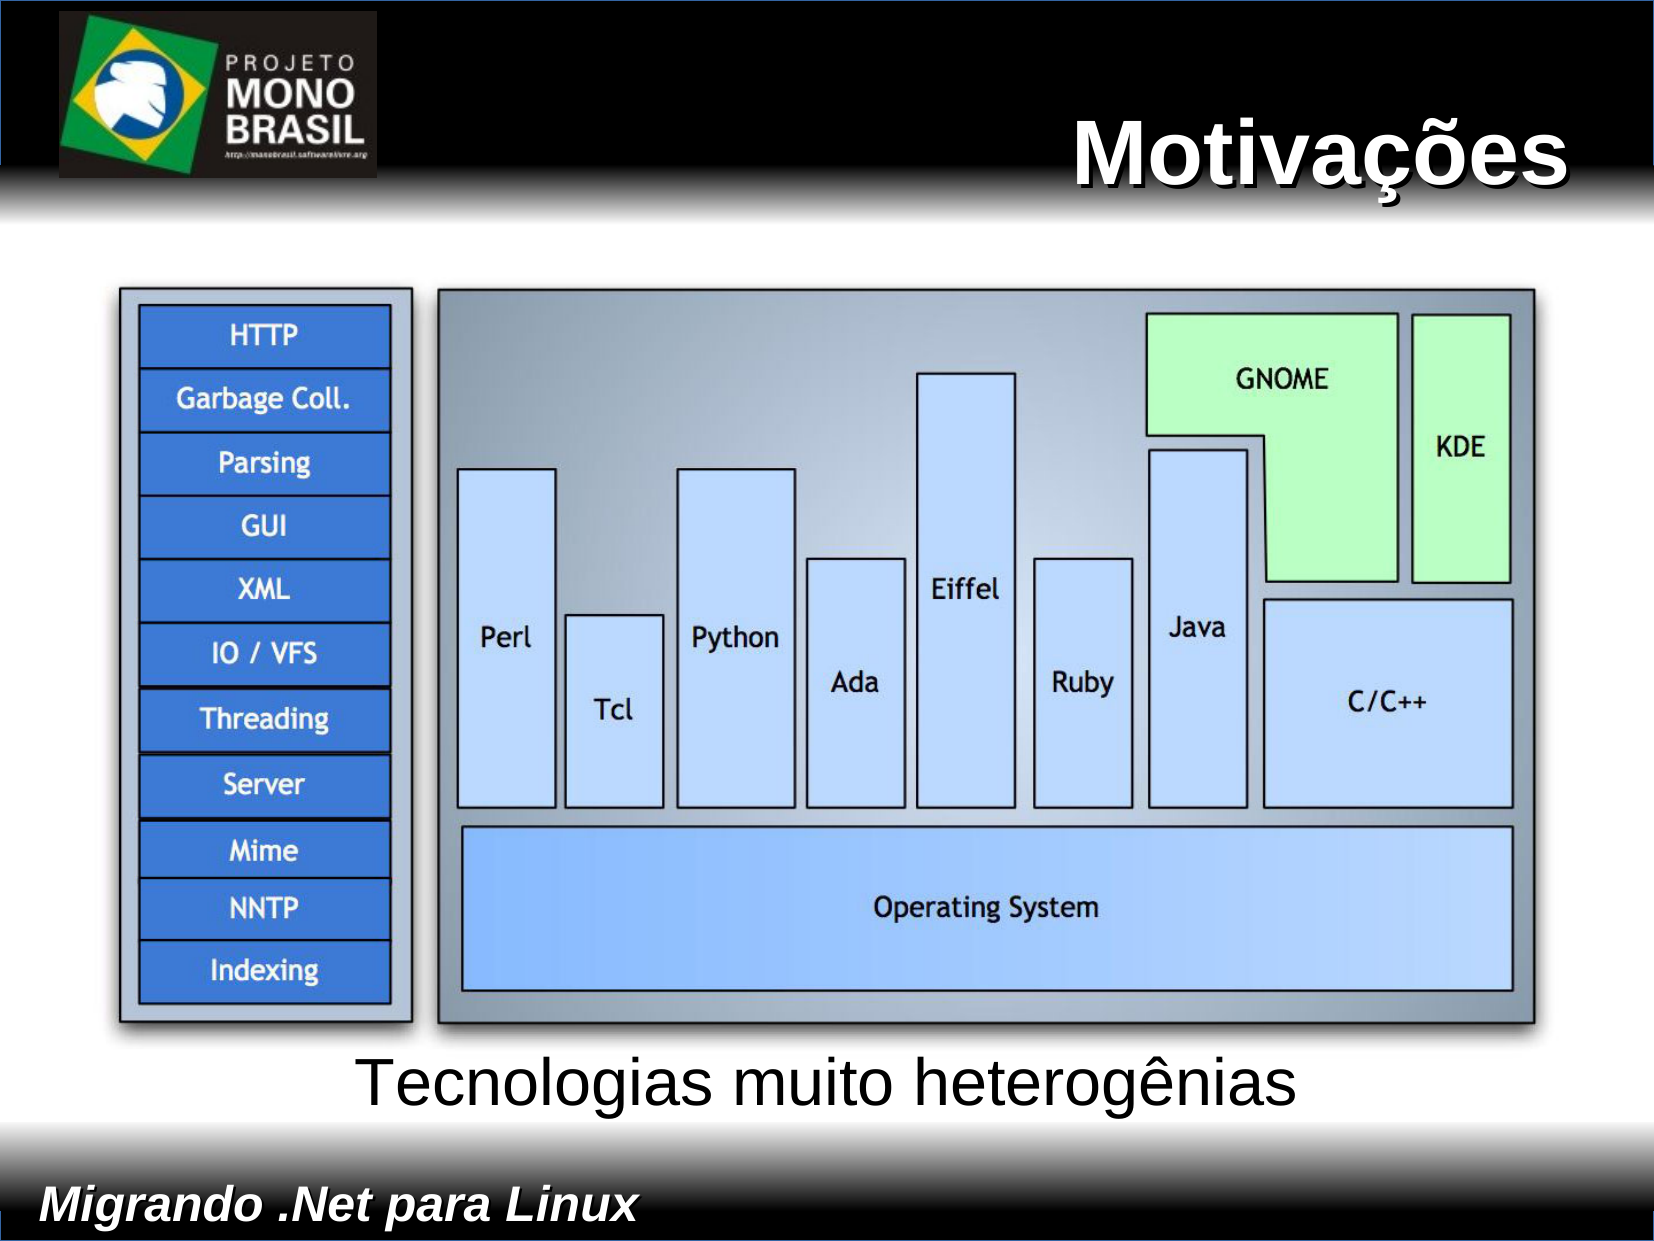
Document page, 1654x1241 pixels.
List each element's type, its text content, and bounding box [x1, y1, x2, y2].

subtitle Tecnologias muito heterogênias [82, 1040, 1571, 1124]
picture [59, 11, 377, 178]
text_box Migrando .Net para Linux [23, 1168, 546, 1241]
title Motivações [82, 49, 1571, 257]
picture [88, 250, 1565, 1040]
